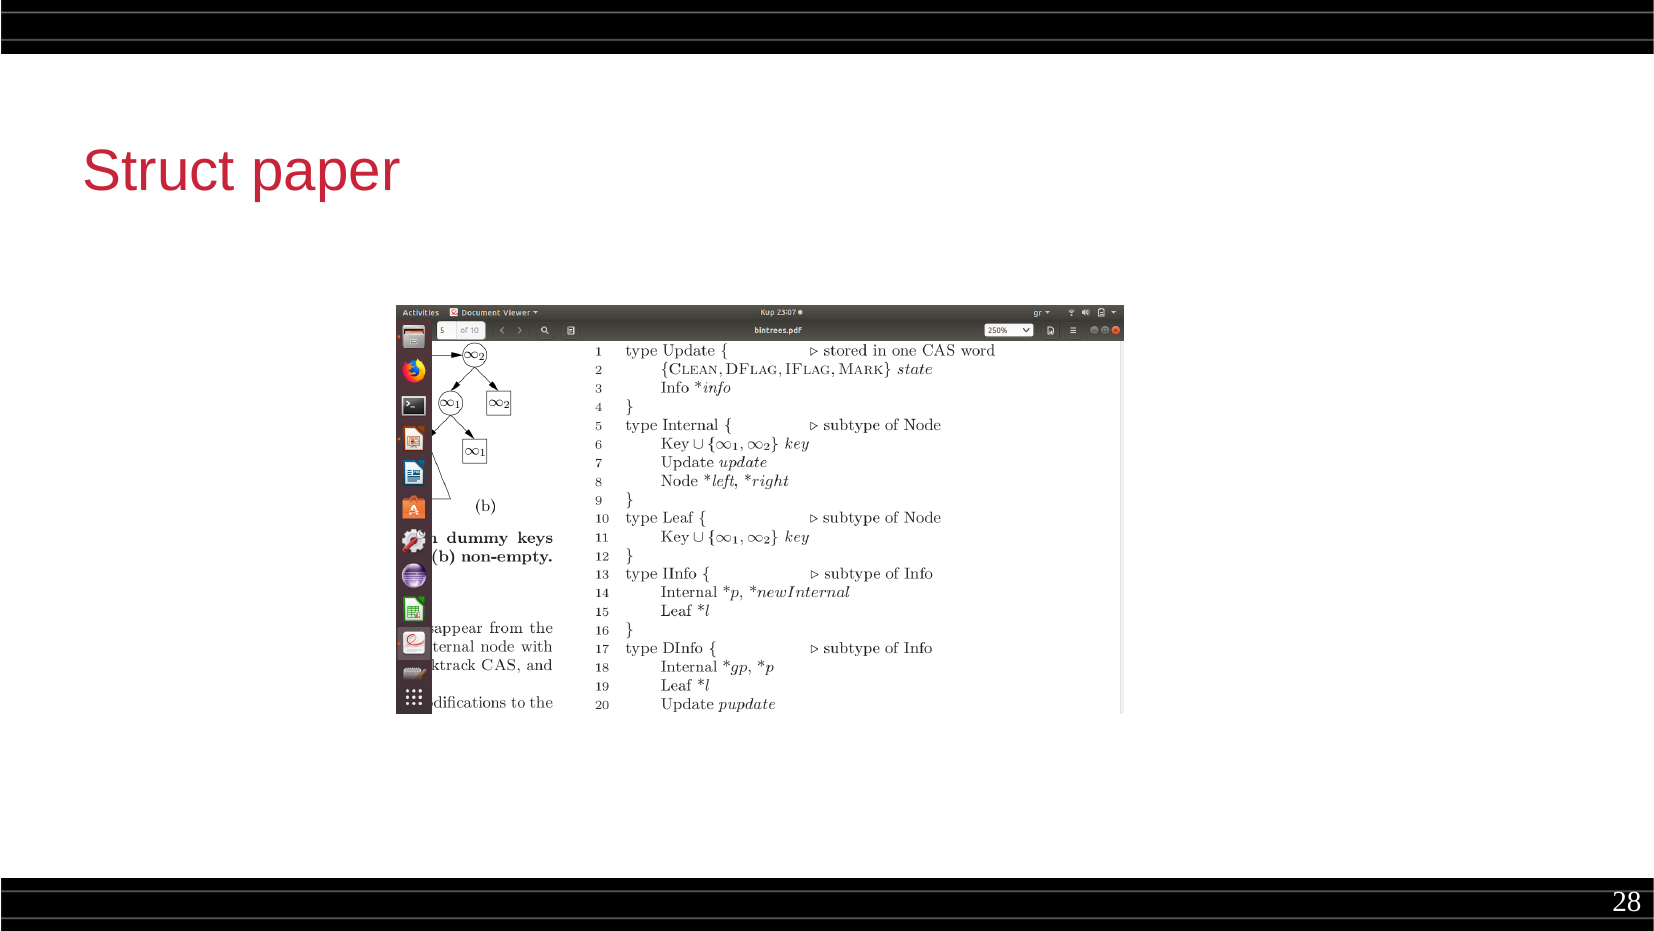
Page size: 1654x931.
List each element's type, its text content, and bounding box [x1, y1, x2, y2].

picture [1, 878, 1654, 931]
picture [1, 0, 1654, 54]
picture [396, 305, 1124, 714]
title Struct paper [82, 92, 1571, 249]
